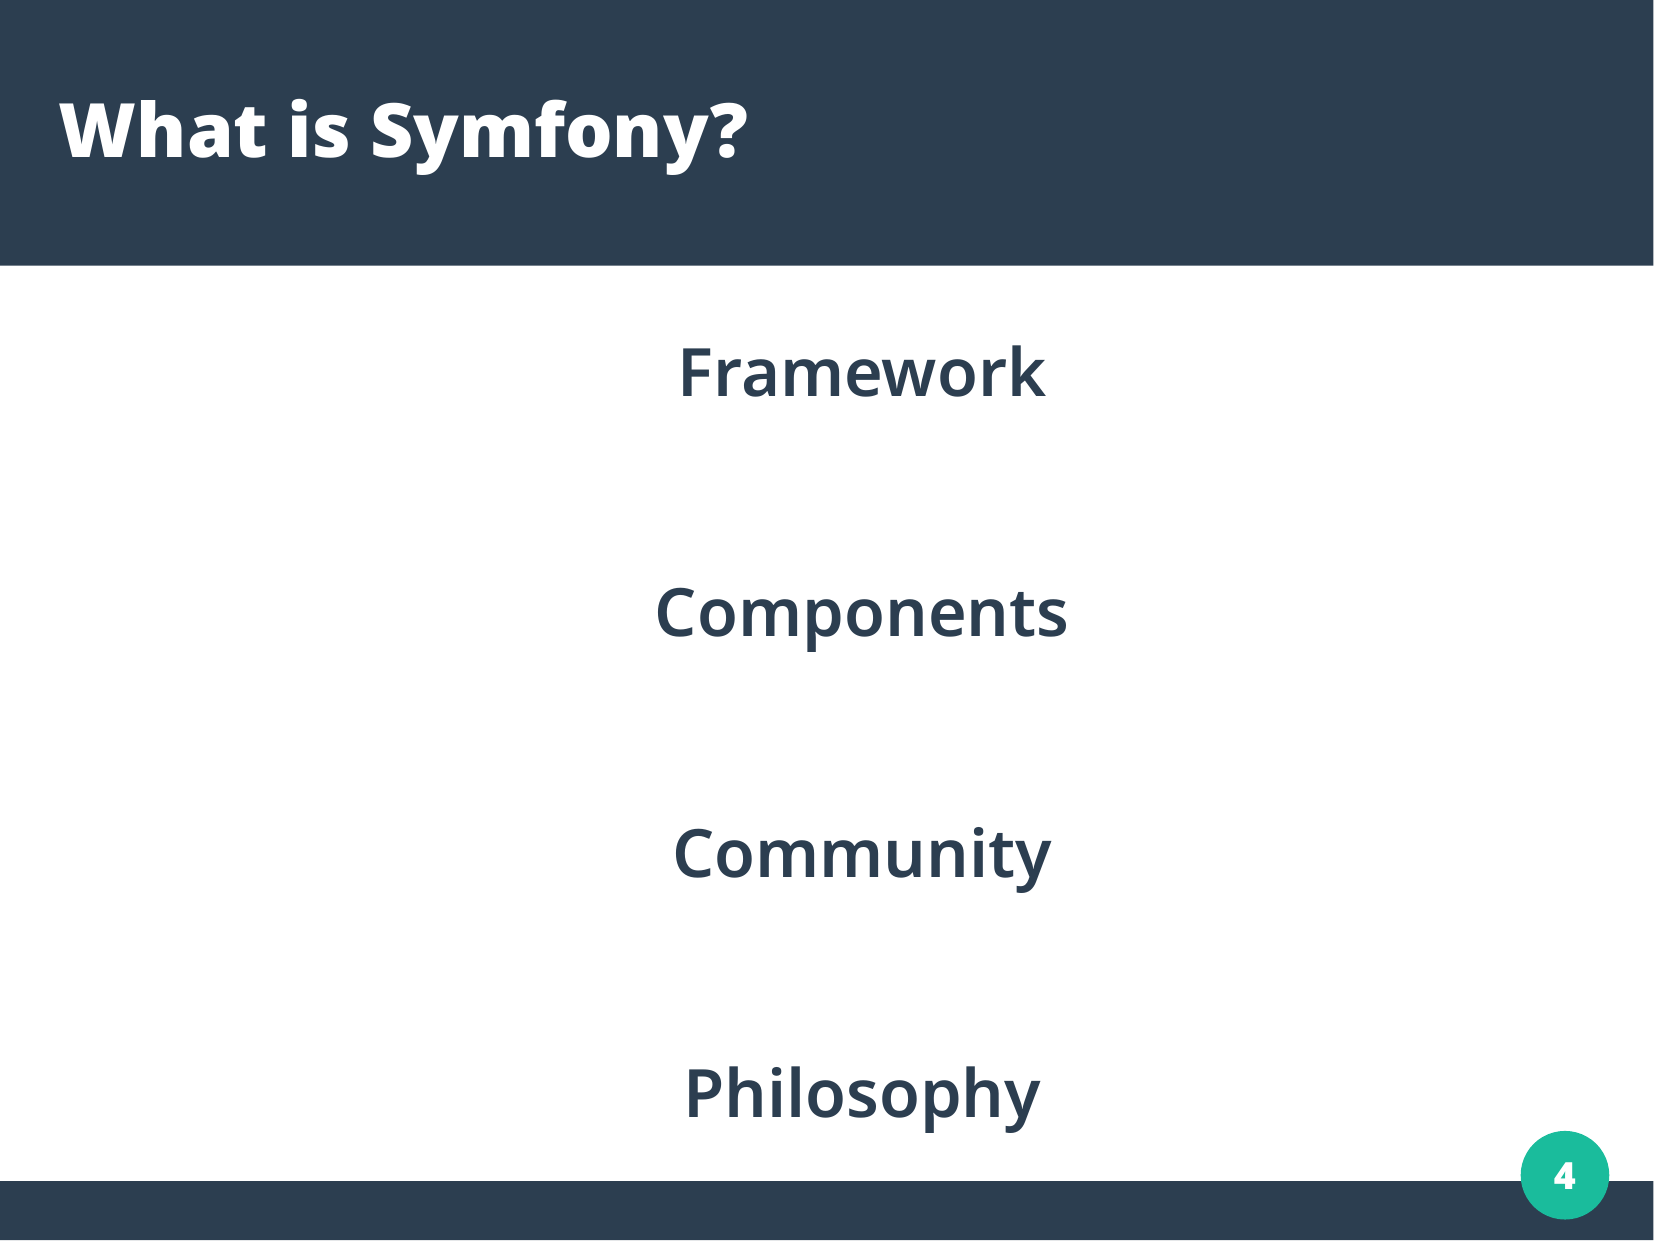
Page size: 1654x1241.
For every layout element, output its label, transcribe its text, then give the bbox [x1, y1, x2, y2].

list Framework Components Community Philosophy [59, 324, 1595, 1152]
title What is Symfony? [59, 49, 1595, 207]
